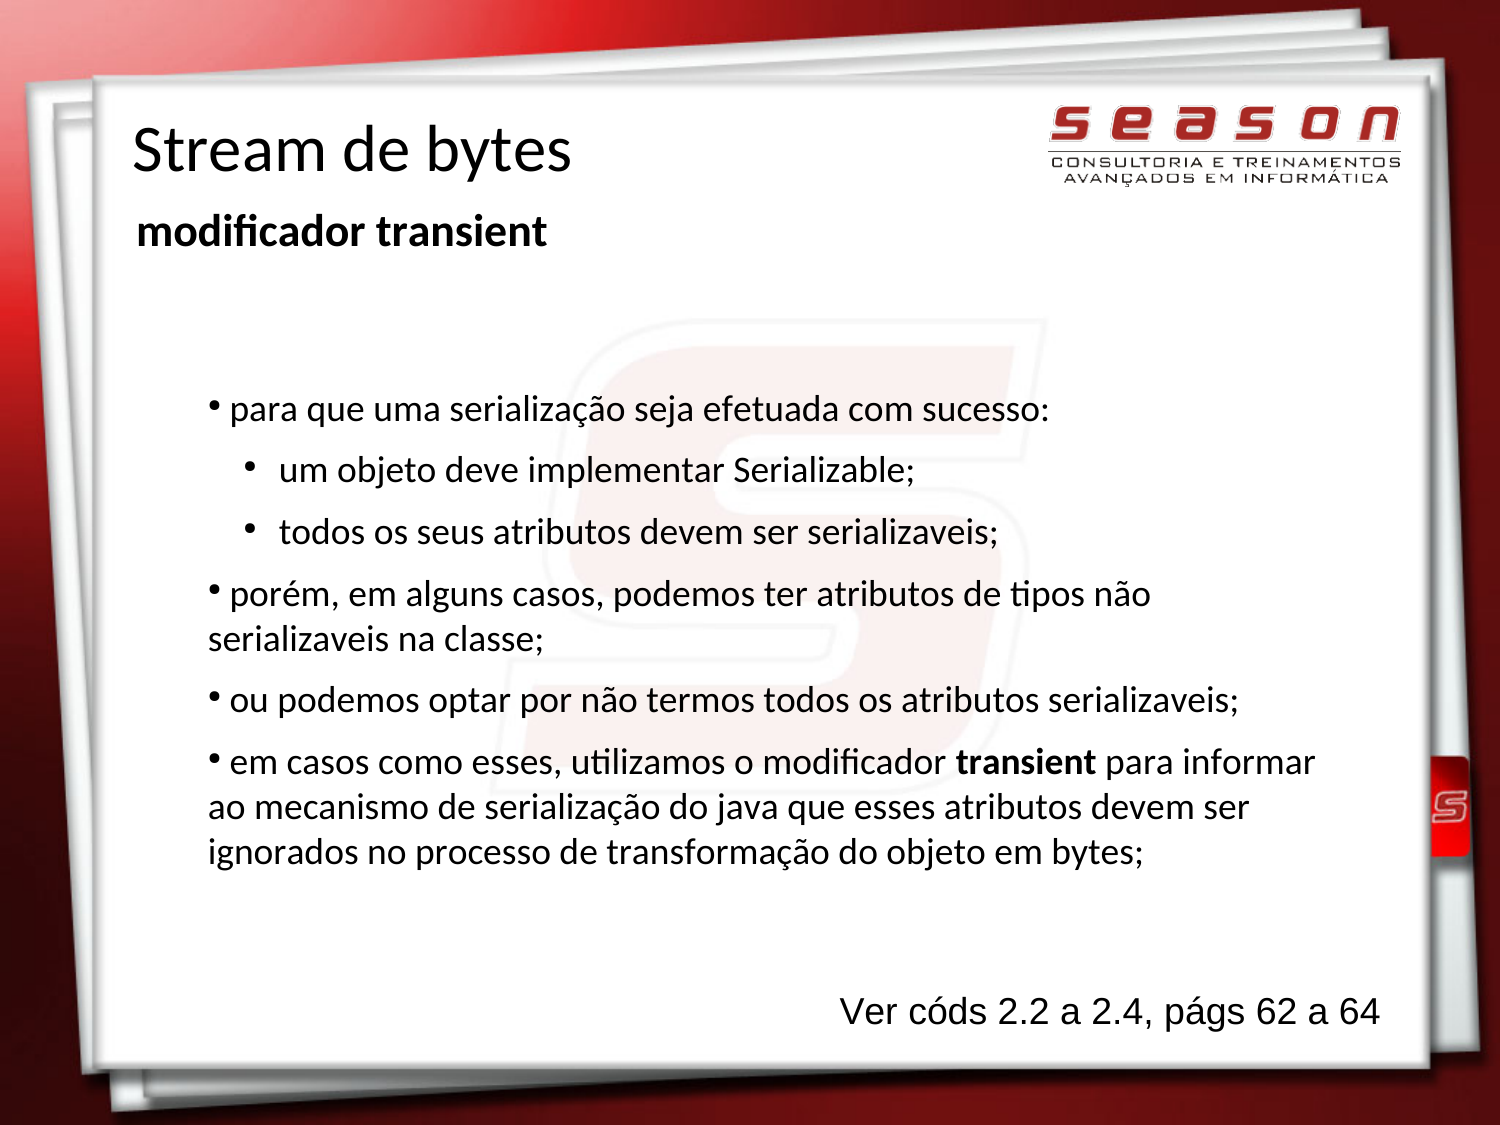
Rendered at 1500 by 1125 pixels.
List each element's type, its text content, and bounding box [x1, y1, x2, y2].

picture [0, 0, 1500, 1125]
text_box modificador transient [119, 200, 1240, 256]
text_box para que uma serialização seja efetuada com sucesso: um objeto deve implementar Serializable; todos os seus atributos devem ser serializaveis; porém, em alguns casos, podemos ter atributos de tipos não serializaveis na classe; ou podemos optar por não termos todos os atributos serializaveis; em casos como esses, utilizamos o modificador transient para informar ao mecanismo de serialização do java que esses atributos devem ser ignorados no processo de transformação do objeto em bytes; [207, 338, 1328, 917]
title Stream de bytes [118, 33, 1394, 257]
text_box Ver códs 2.2 a 2.4, págs 62 a 64 [708, 979, 1396, 1040]
